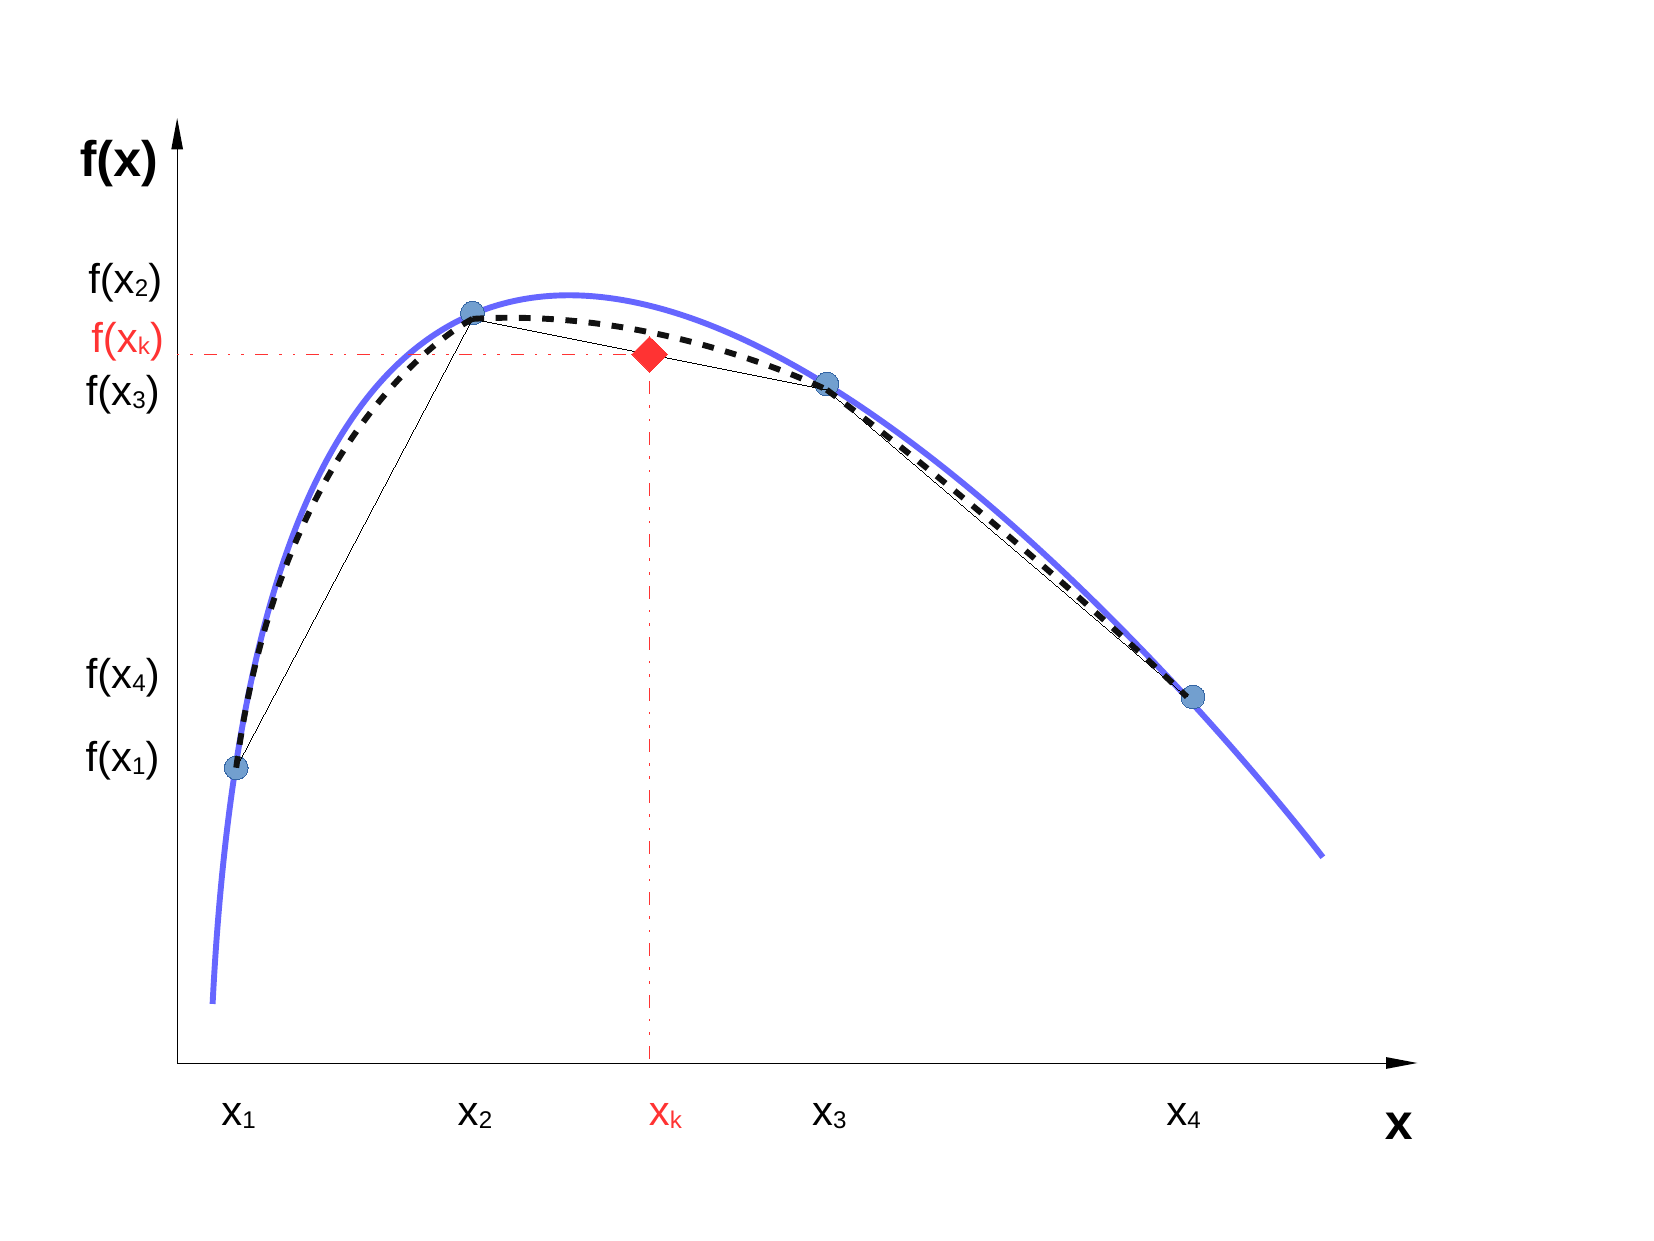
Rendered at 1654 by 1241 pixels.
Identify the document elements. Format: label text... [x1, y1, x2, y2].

text_box f(x) [64, 123, 173, 195]
text_box [815, 388, 828, 396]
text_box f(x1) [70, 726, 175, 802]
text_box f(xk) [76, 307, 179, 383]
text_box [224, 756, 249, 780]
text_box x1 [206, 1080, 271, 1157]
text_box xk [633, 1080, 697, 1157]
text_box x3 [797, 1080, 862, 1157]
text_box f(x2) [73, 248, 178, 324]
text_box x2 [442, 1080, 508, 1157]
text_box x4 [1151, 1080, 1216, 1157]
text_box f(x3) [71, 360, 175, 436]
text_box x [1370, 1086, 1428, 1158]
text_box f(x4) [70, 643, 175, 720]
text_box [1181, 685, 1205, 709]
text_box [460, 301, 485, 320]
text_box [815, 372, 839, 392]
text_box [631, 336, 668, 373]
